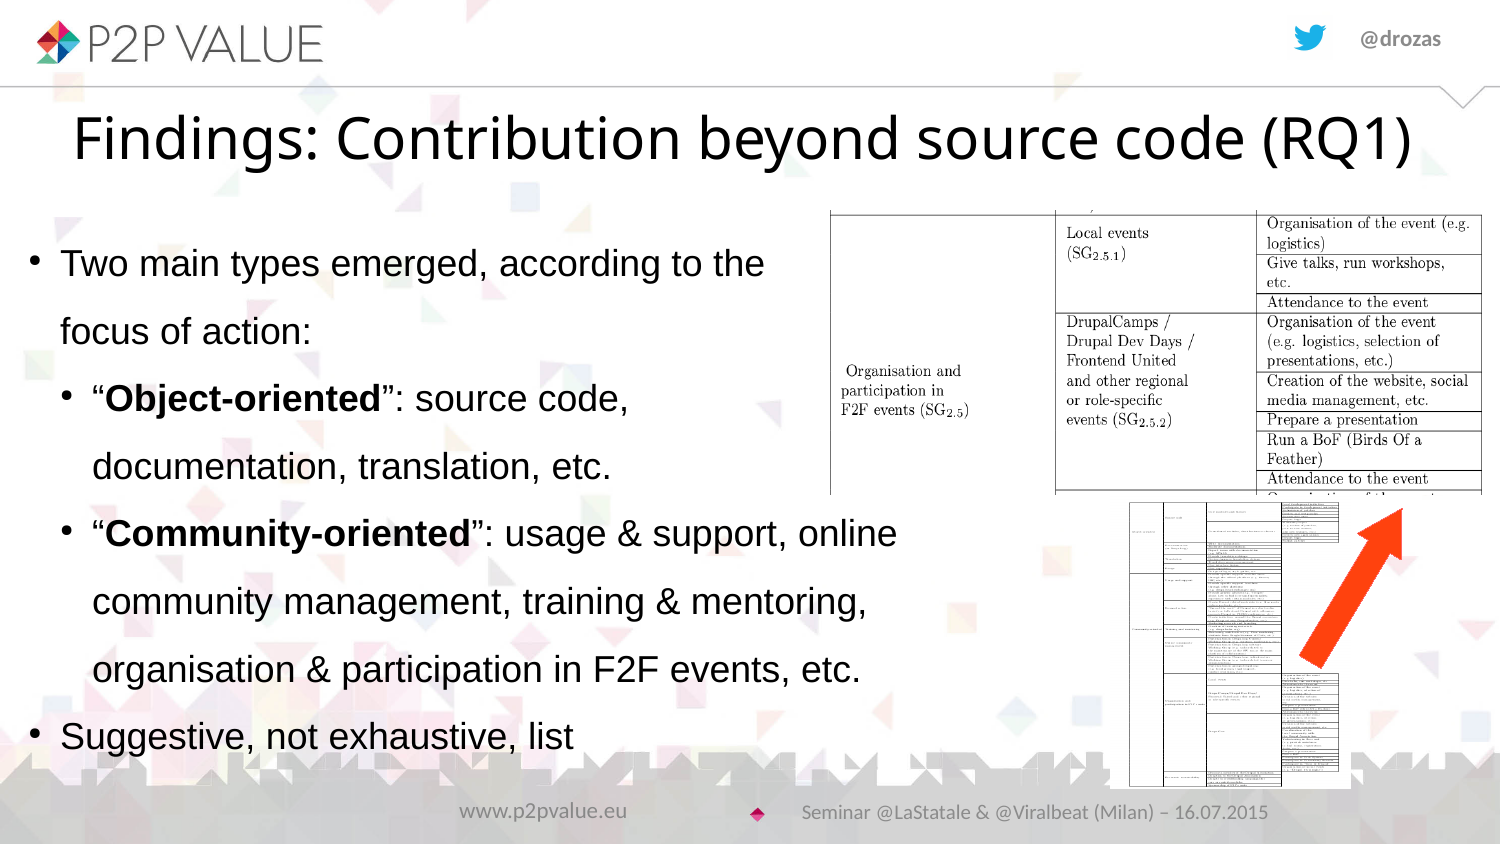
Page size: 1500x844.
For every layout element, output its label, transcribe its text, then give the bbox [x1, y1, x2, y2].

picture [0, 0, 1500, 844]
text_box @drozas [1333, 15, 1455, 60]
title Findings: Contribution beyond source code (RQ1) [0, 92, 1486, 181]
subtitle Two main types emerged, according to the focus of action: “Object-oriented”: source code, documentation, translation, etc. “Community-oriented”: usage & support, online community management, training & mentoring, organisation & participation in F2F events, etc. Suggestive, not exhaustive, list [15, 210, 1066, 766]
text_box www.p2pvalue.eu [453, 789, 672, 829]
text_box [1299, 508, 1403, 669]
text_box Seminar @LaStatale & @Viralbeat (Milan) – 16.07.2015 [788, 788, 1481, 834]
